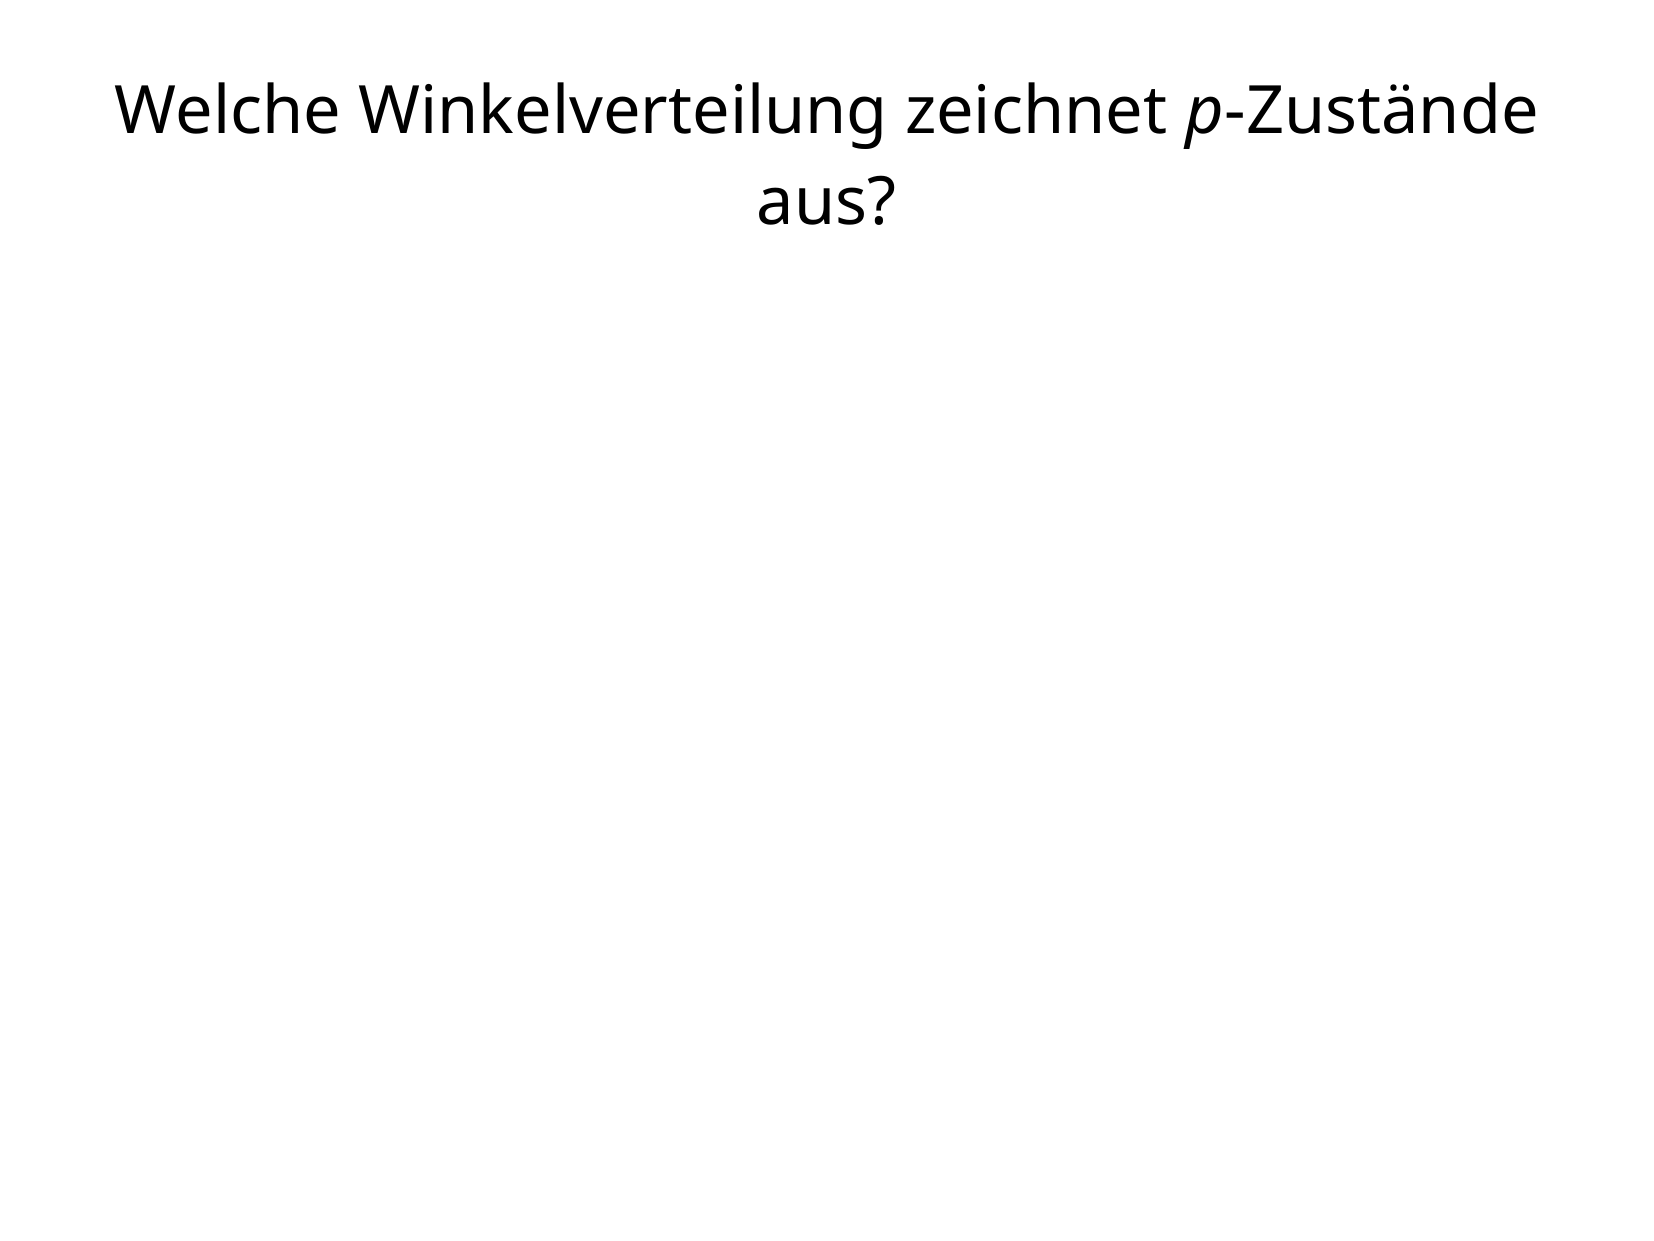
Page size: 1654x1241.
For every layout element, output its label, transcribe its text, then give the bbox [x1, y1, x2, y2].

title Welche Winkelverteilung zeichnet p-Zustände aus? [82, 49, 1571, 257]
